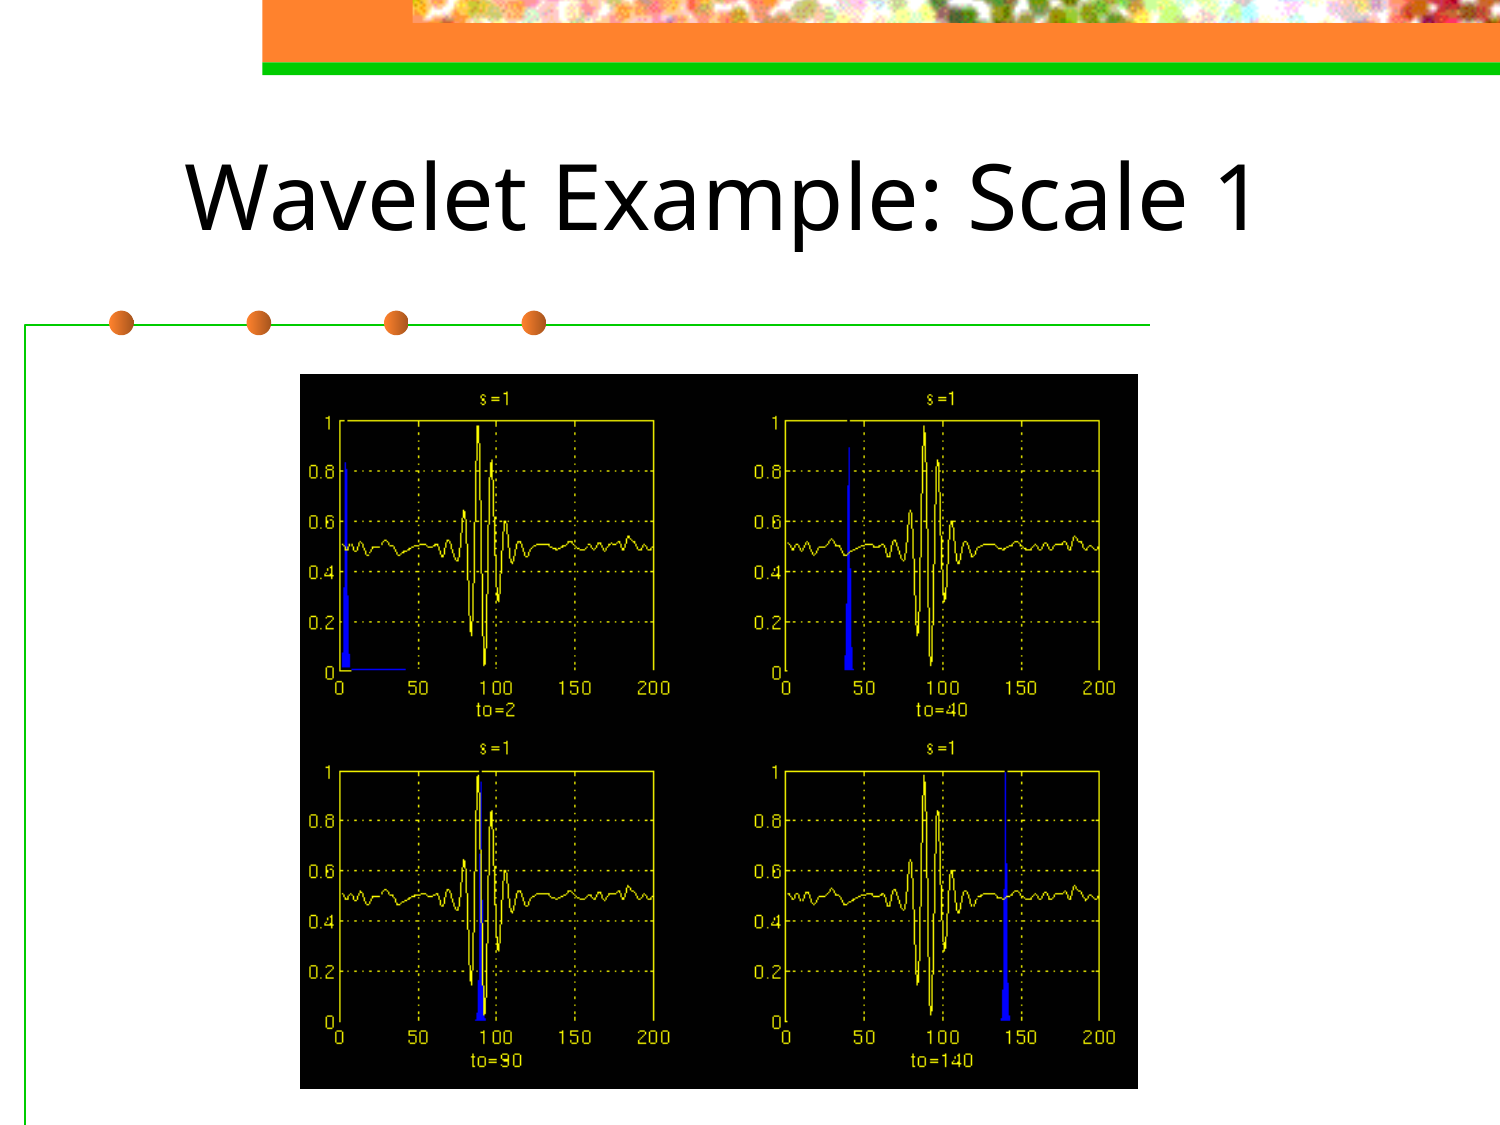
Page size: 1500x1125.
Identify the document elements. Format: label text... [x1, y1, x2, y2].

picture [412, 0, 1500, 23]
title Wavelet Example: Scale 1 [87, 99, 1363, 288]
picture [300, 374, 1138, 1090]
